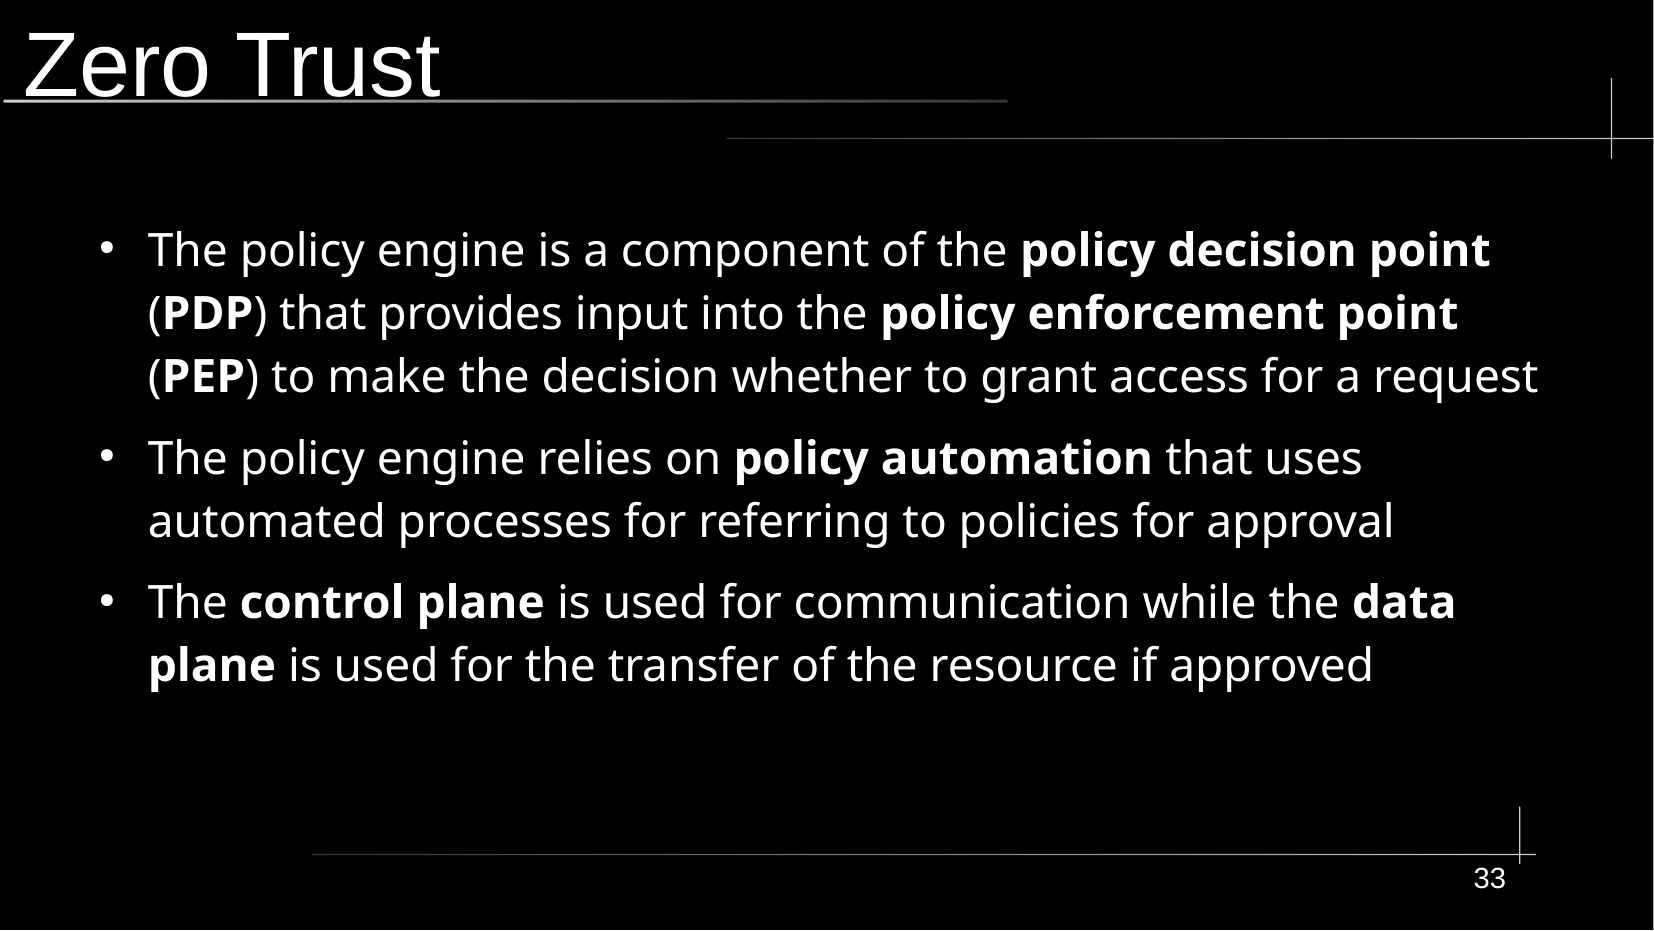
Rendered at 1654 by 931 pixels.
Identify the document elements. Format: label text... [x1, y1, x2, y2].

title Zero Trust [23, 11, 1589, 119]
list The policy engine is a component of the policy decision point (PDP) that provides input into the policy enforcement point (PEP) to make the decision whether to grant access for a request The policy engine relies on policy automation that uses automated processes for referring to policies for approval The control plane is used for communication while the data plane is used for the transfer of the resource if approved [82, 217, 1571, 758]
